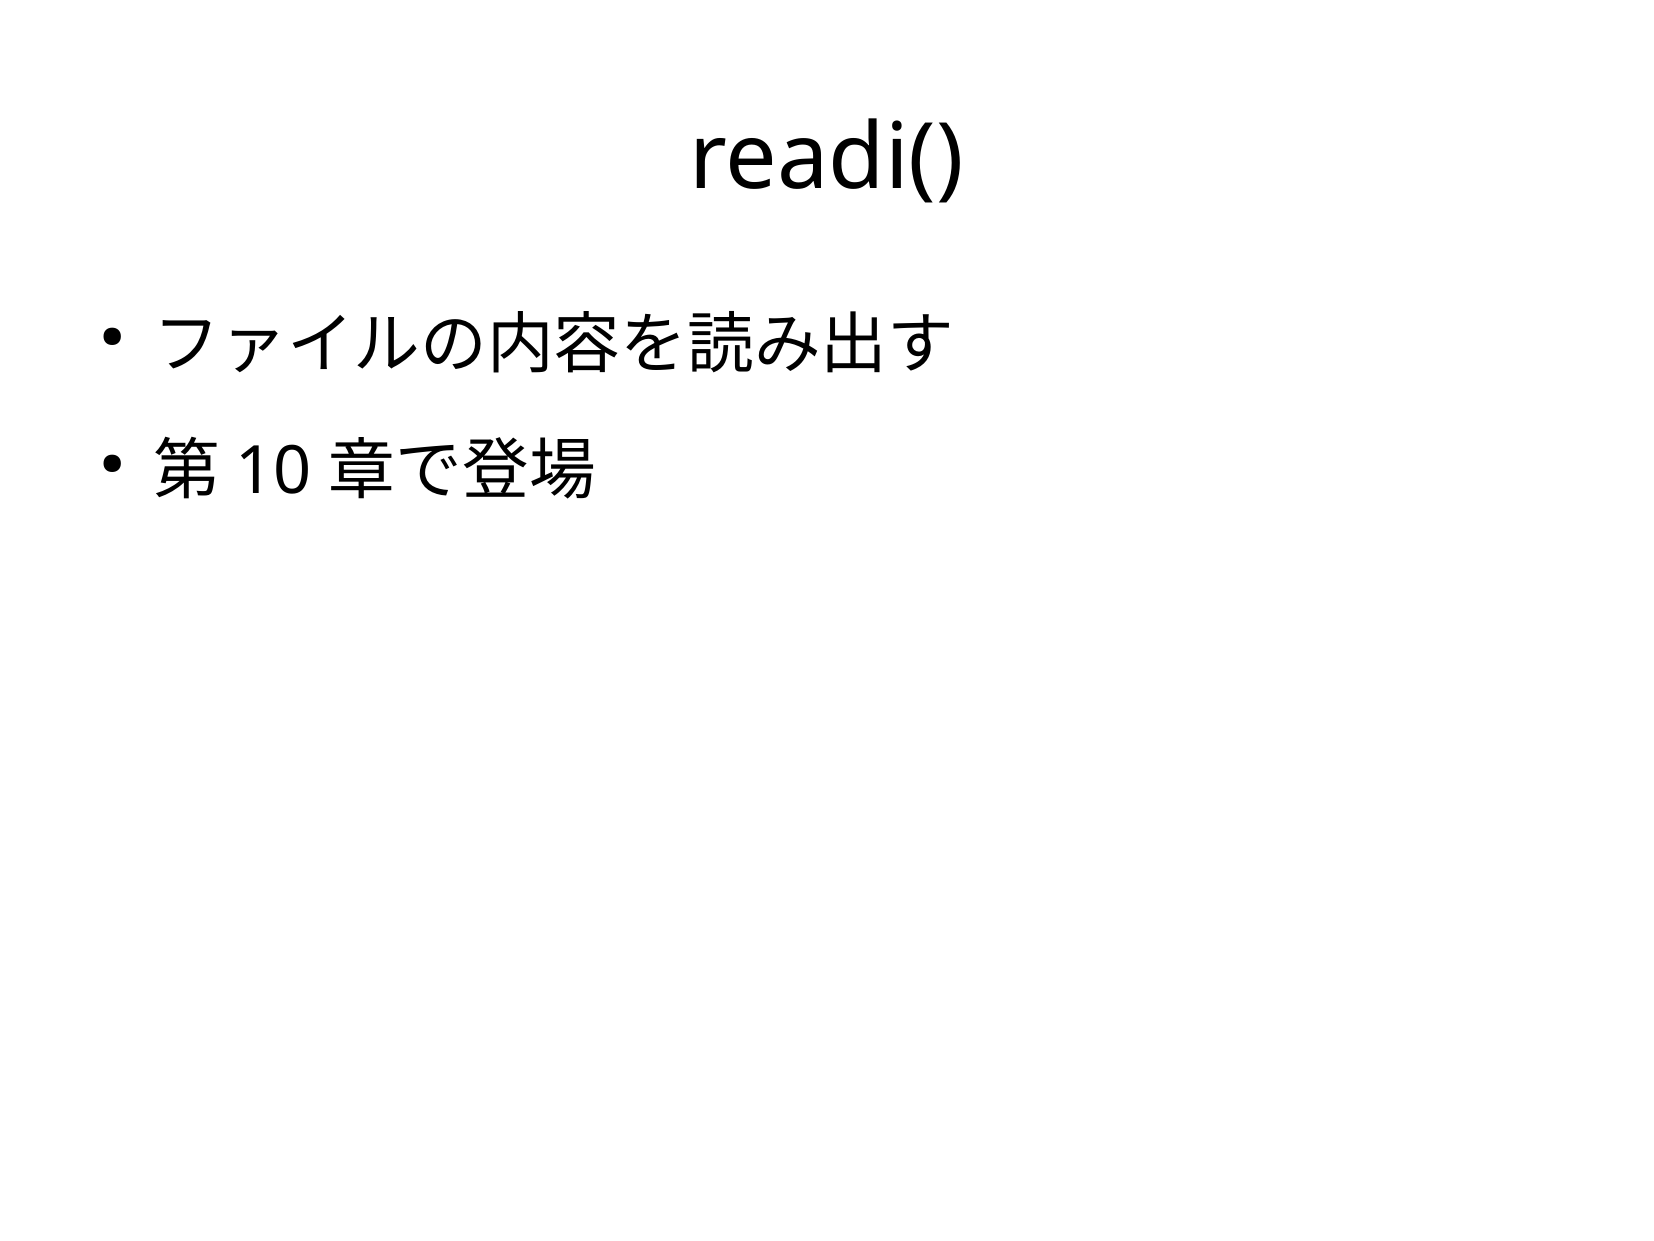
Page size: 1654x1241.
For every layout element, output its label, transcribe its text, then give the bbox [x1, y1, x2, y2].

list ファイルの内容を読み出す 第 10 章で登場 [82, 290, 1538, 1170]
title readi() [82, 49, 1571, 257]
